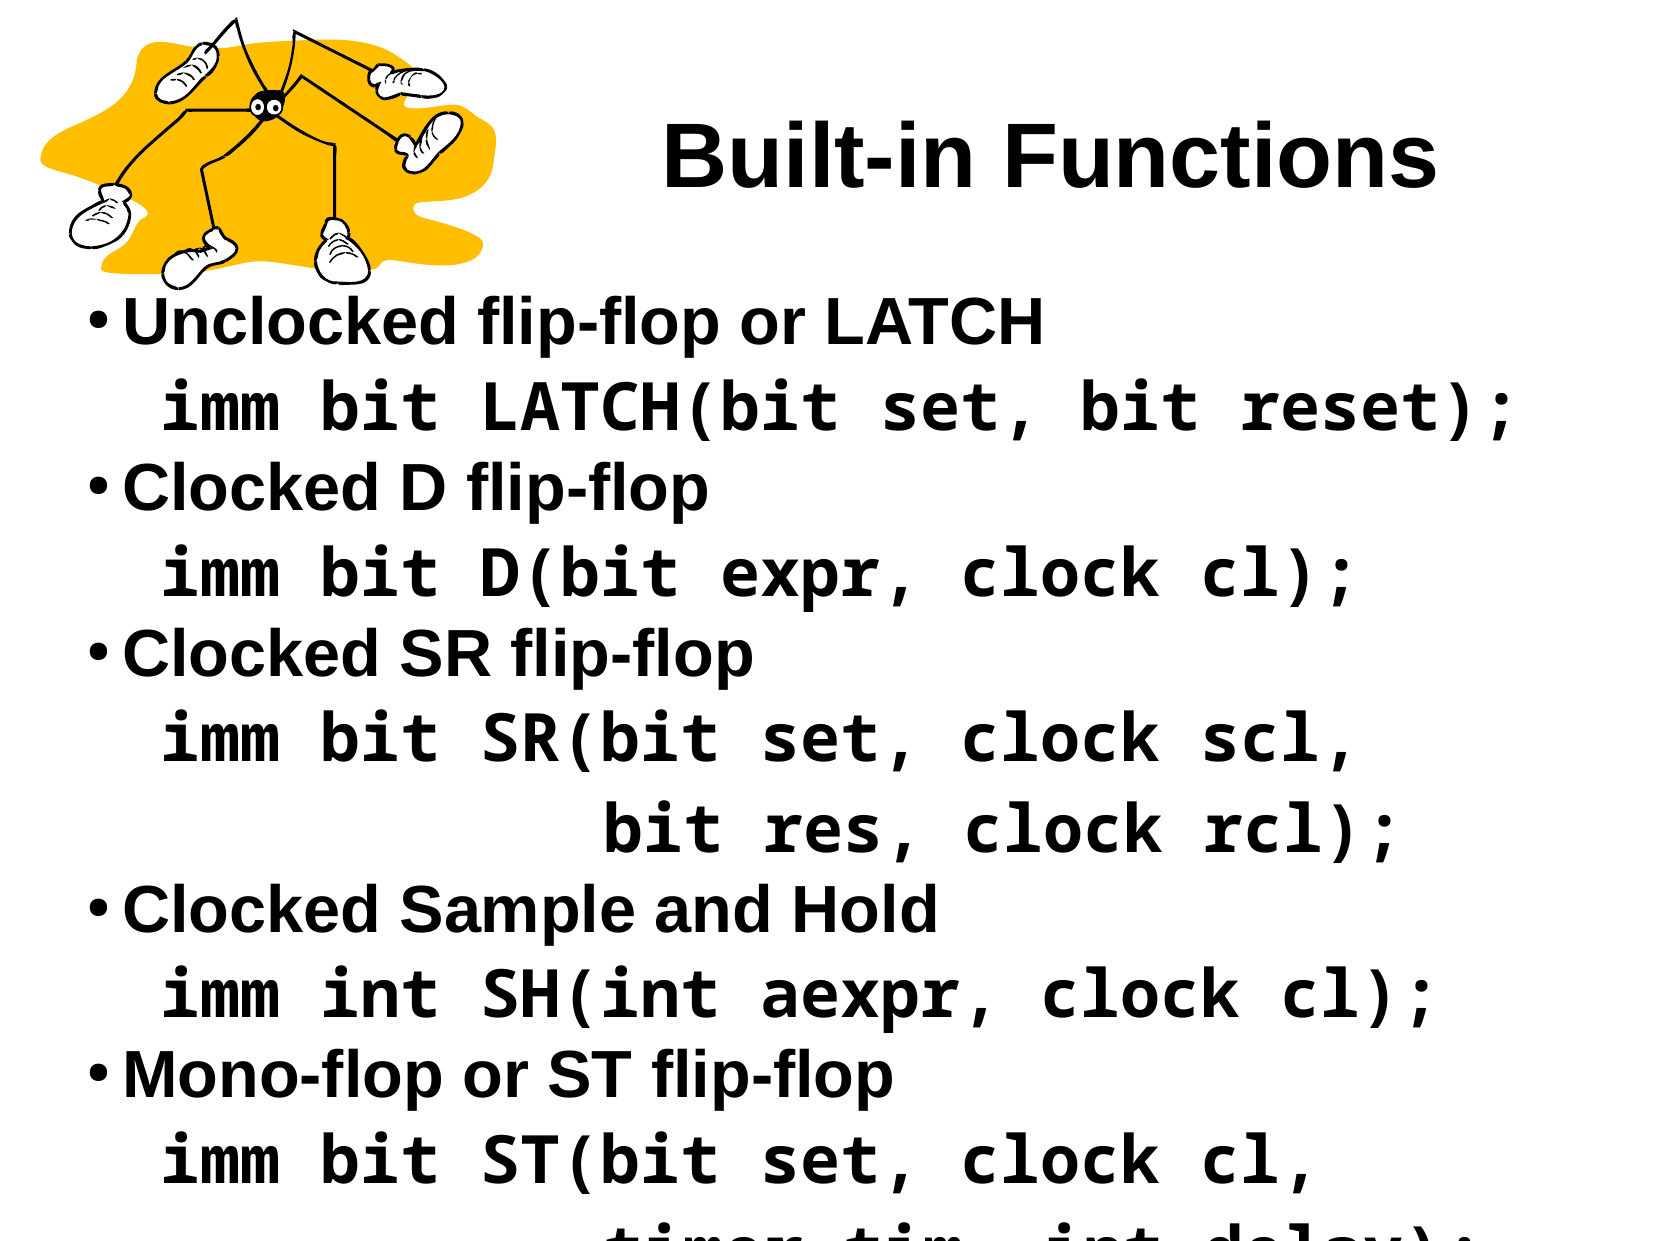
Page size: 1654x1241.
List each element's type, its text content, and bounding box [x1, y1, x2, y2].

picture [40, 17, 497, 291]
subtitle Unclocked flip-flop or LATCH imm bit LATCH(bit set, bit reset); Clocked D flip-flop imm bit D(bit expr, clock cl); Clocked SR flip-flop imm bit SR(bit set, clock scl, bit res, clock rcl); Clocked Sample and Hold imm int SH(int aexpr, clock cl); Mono-flop or ST flip-flop imm bit ST(bit set, clock cl, timer tim, int delay); [86, 251, 1575, 1241]
title Built-in Functions [531, 49, 1571, 251]
